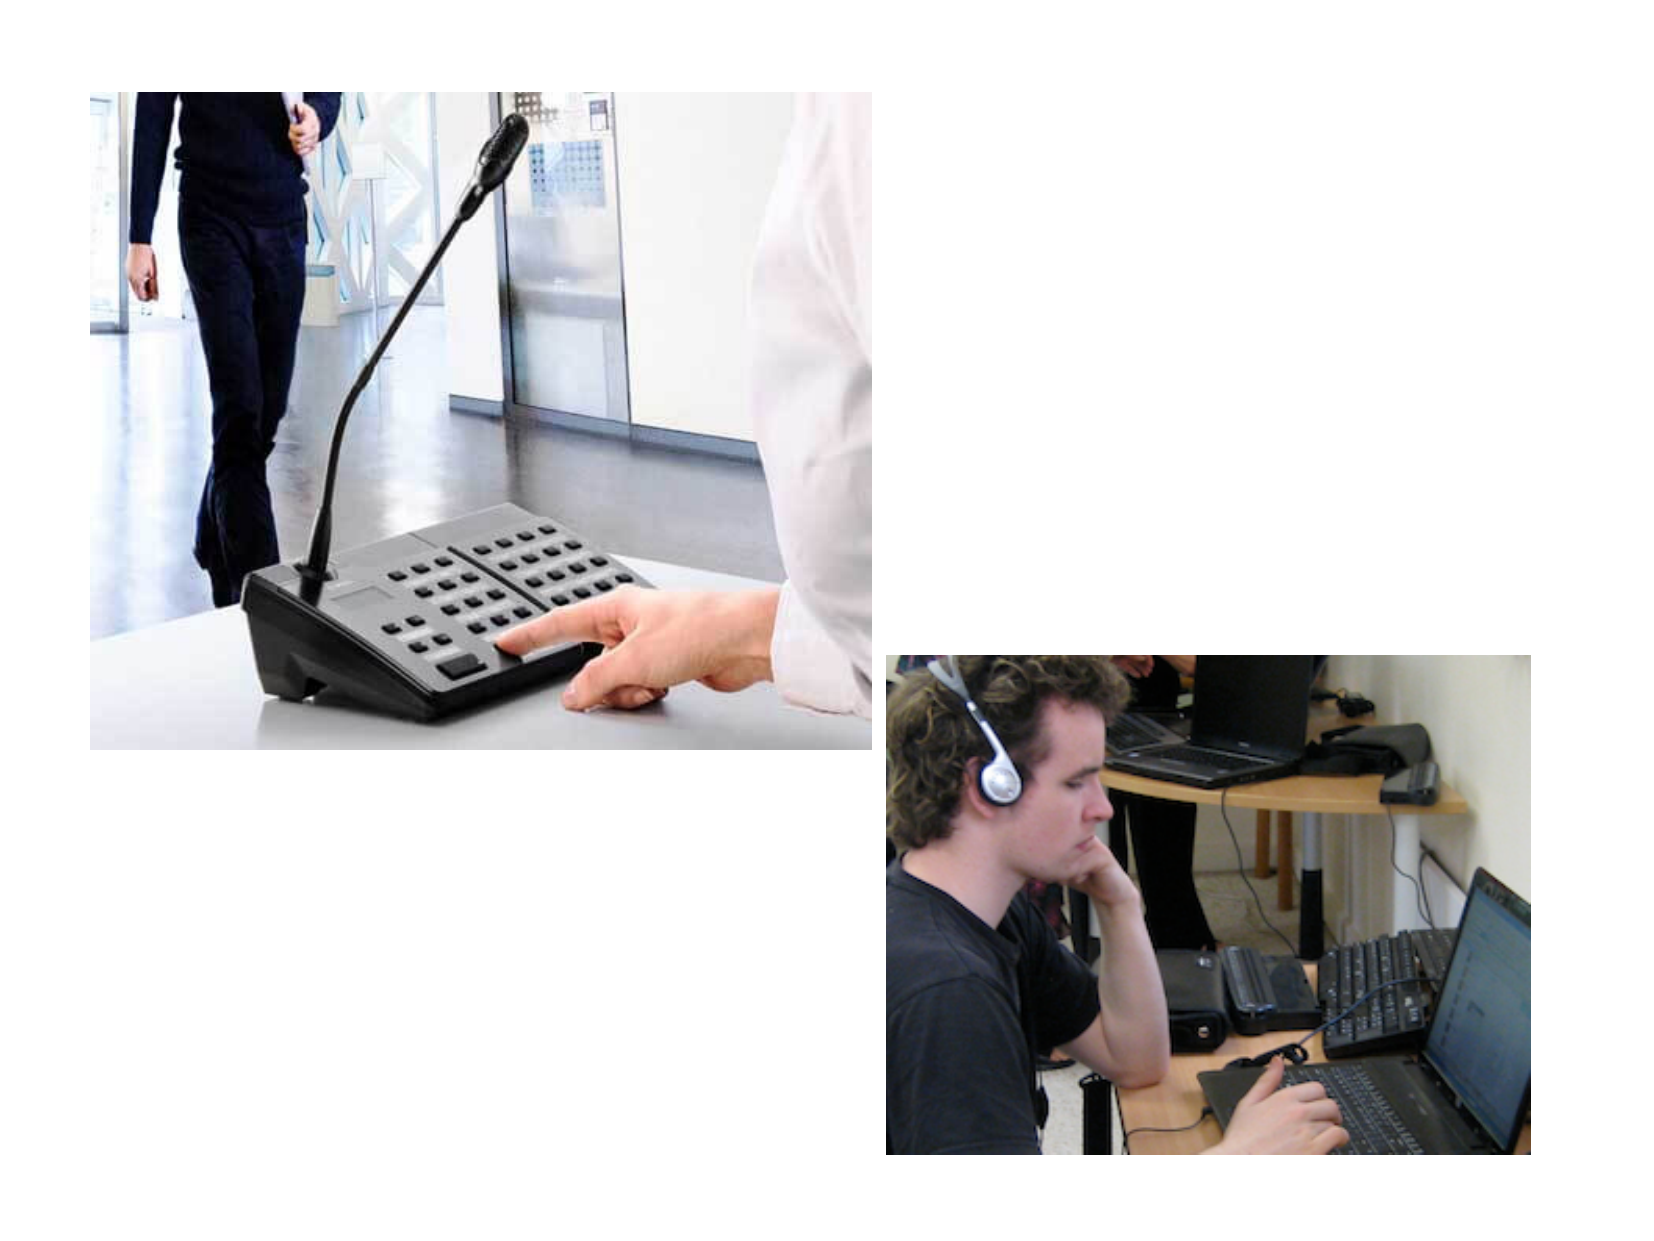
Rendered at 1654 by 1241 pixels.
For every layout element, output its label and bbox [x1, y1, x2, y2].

picture [90, 92, 872, 751]
picture [886, 655, 1531, 1156]
